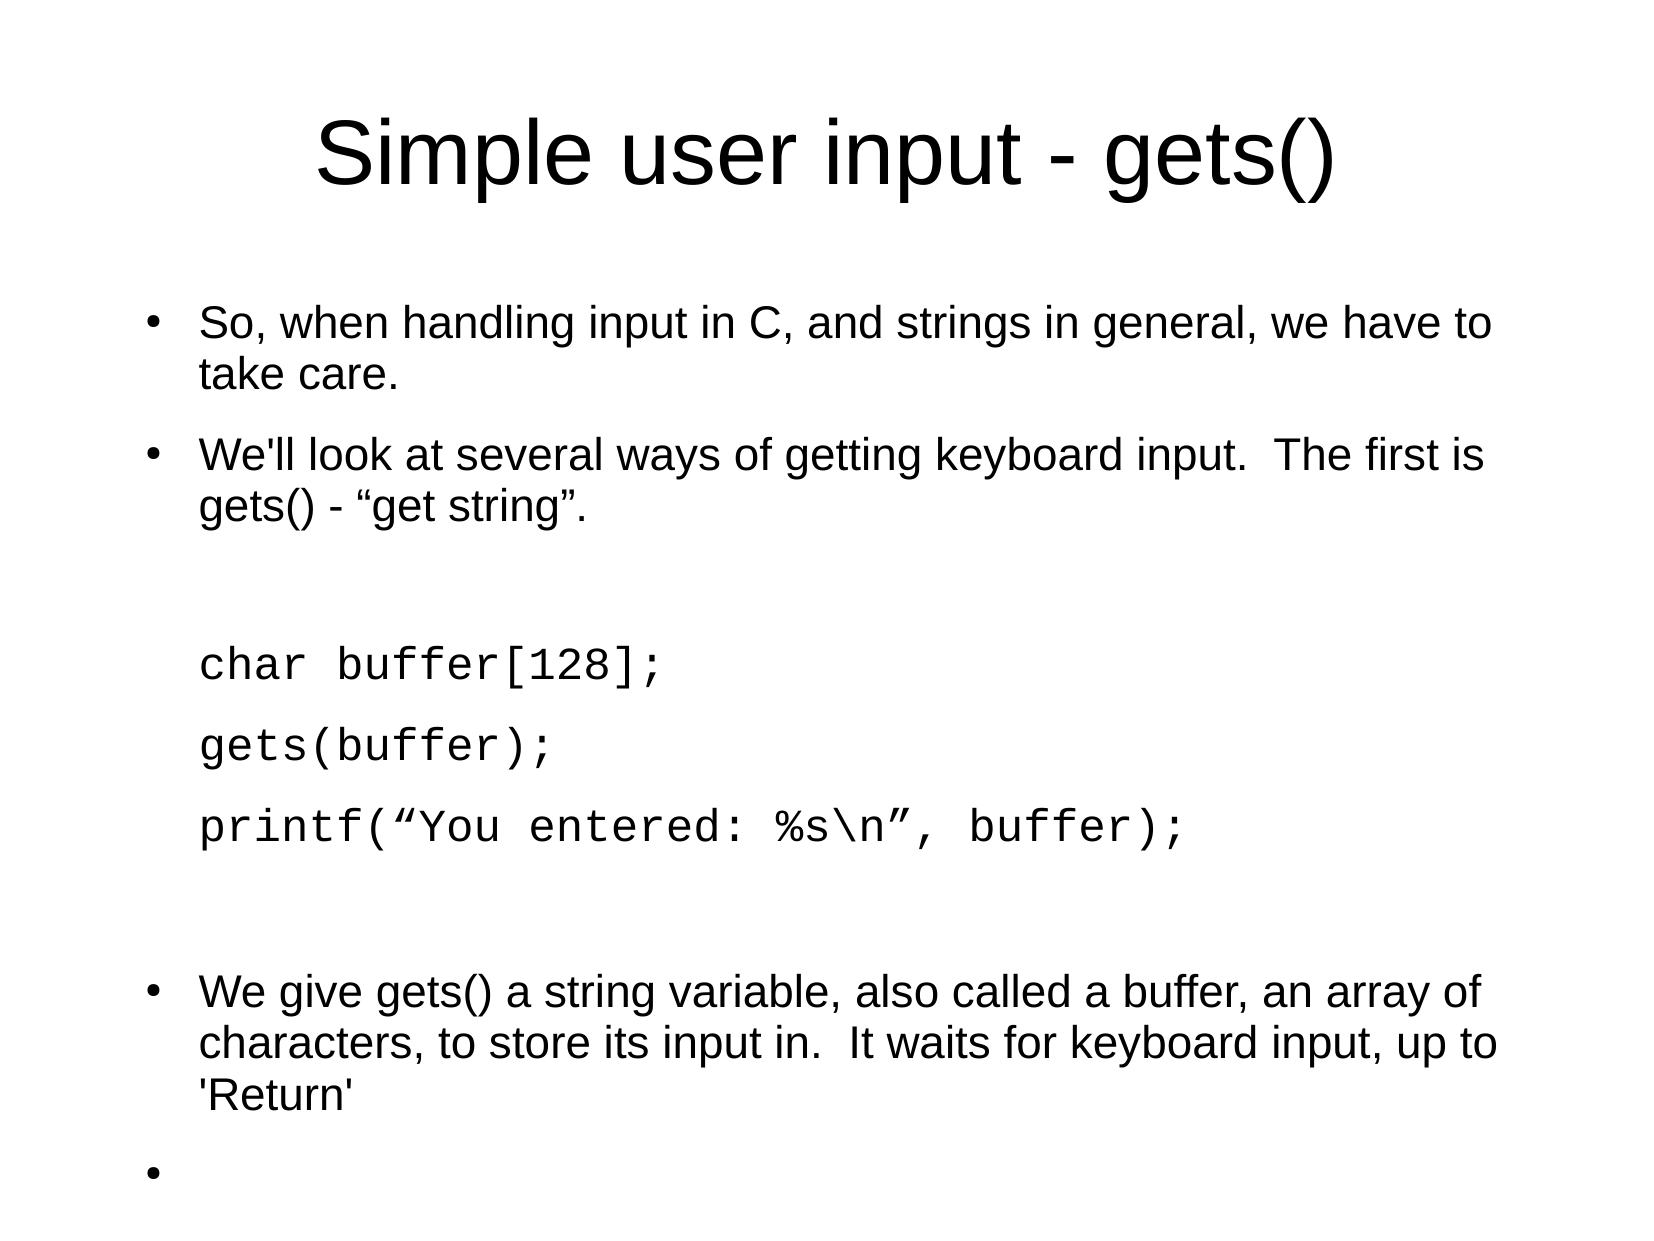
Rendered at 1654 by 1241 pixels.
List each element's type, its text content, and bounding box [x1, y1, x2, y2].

list So, when handling input in C, and strings in general, we have to take care. We'll look at several ways of getting keyboard input. The first is gets() - “get string”. char buffer[128]; gets(buffer); printf(“You entered: %s\n”, buffer); We give gets() a string variable, also called a buffer, an array of characters, to store its input in. It waits for keyboard input, up to 'Return' [127, 296, 1583, 1170]
title Simple user input - gets() [82, 49, 1571, 257]
